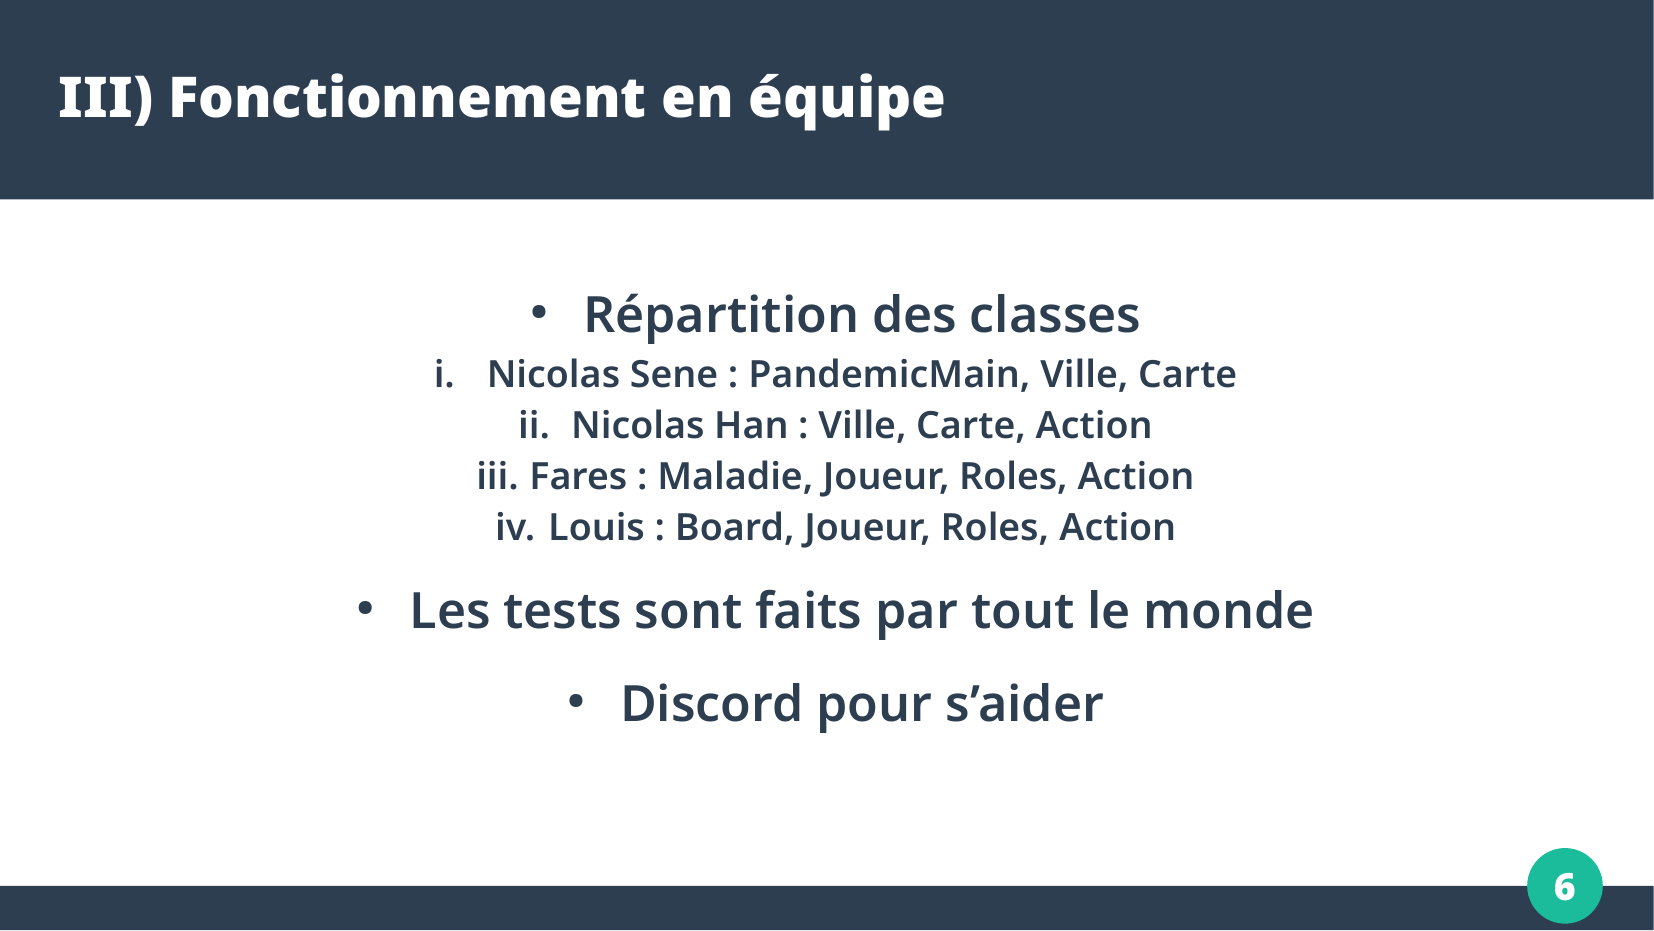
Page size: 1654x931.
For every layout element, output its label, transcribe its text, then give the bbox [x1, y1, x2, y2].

title III) Fonctionnement en équipe [59, 37, 1595, 155]
list Répartition des classes Nicolas Sene : PandemicMain, Ville, Carte Nicolas Han : Ville, Carte, Action Fares : Maladie, Joueur, Roles, Action Louis : Board, Joueur, Roles, Action Les tests sont faits par tout le monde Discord pour s’aider [59, 243, 1595, 864]
